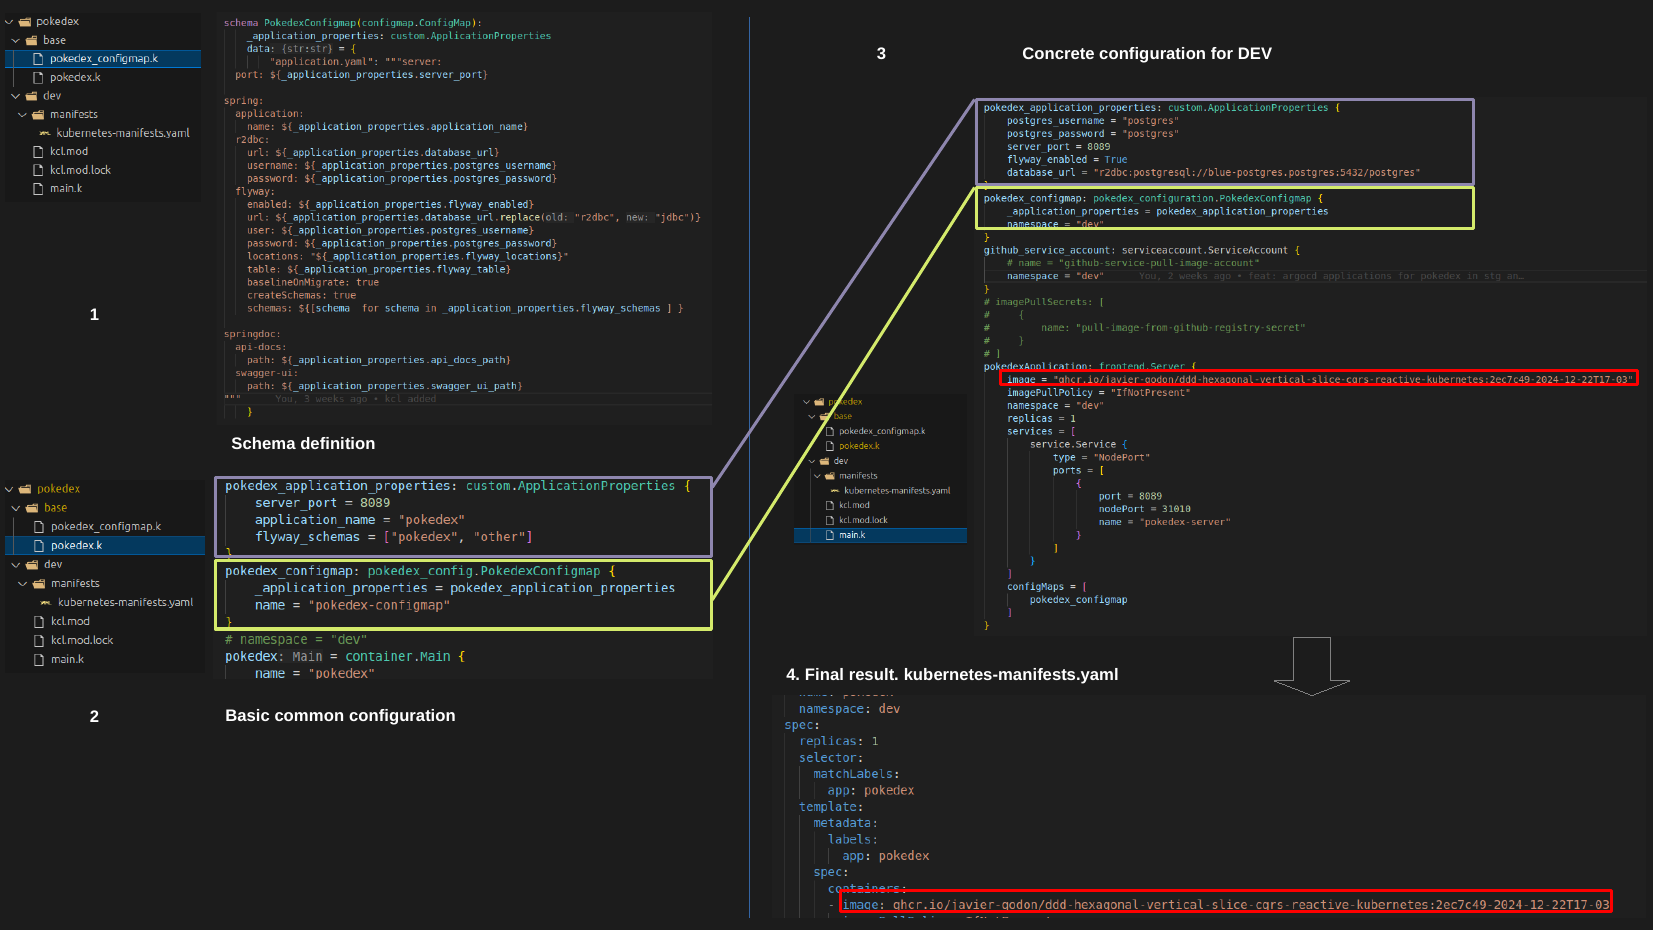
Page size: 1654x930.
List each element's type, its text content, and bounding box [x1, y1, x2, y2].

picture [978, 189, 1472, 227]
text_box Schema definition [216, 427, 667, 465]
text_box Basic common configuration [210, 698, 661, 737]
picture [978, 101, 1472, 183]
picture [974, 97, 1647, 636]
picture [794, 394, 840, 466]
text_box 4. Final result. kubernetes-manifests.yaml [771, 657, 1222, 696]
text_box Concrete configuration for DEV [1007, 37, 1458, 75]
picture [5, 13, 201, 202]
picture [217, 479, 710, 555]
picture [217, 562, 710, 627]
text_box 3 [862, 37, 900, 75]
text_box 1 [74, 297, 113, 336]
text_box 2 [75, 699, 113, 737]
picture [213, 478, 713, 679]
picture [216, 12, 713, 425]
picture [772, 695, 1646, 918]
picture [5, 480, 205, 673]
picture [794, 394, 967, 545]
